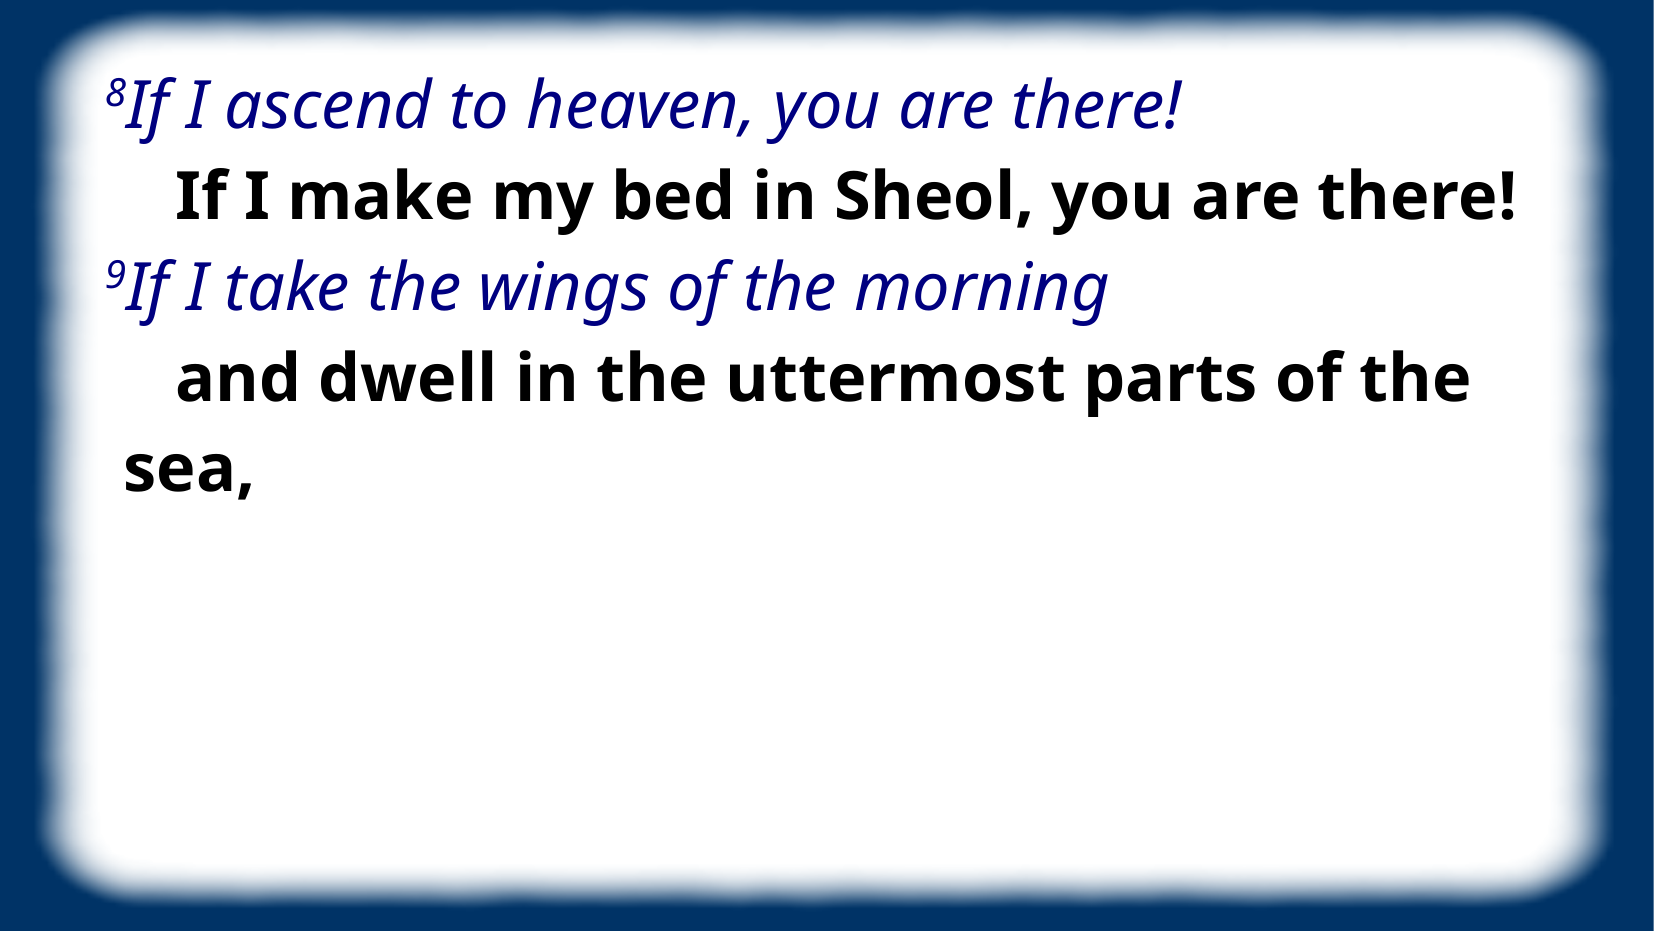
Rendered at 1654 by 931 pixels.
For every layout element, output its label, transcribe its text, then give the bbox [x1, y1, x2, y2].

picture [0, 0, 1654, 931]
text_box 8If I ascend to heaven, you are there! If I make my bed in Sheol, you are there! 9If I take the wings of the morning and dwell in the uttermost parts of the sea, [90, 50, 1561, 421]
